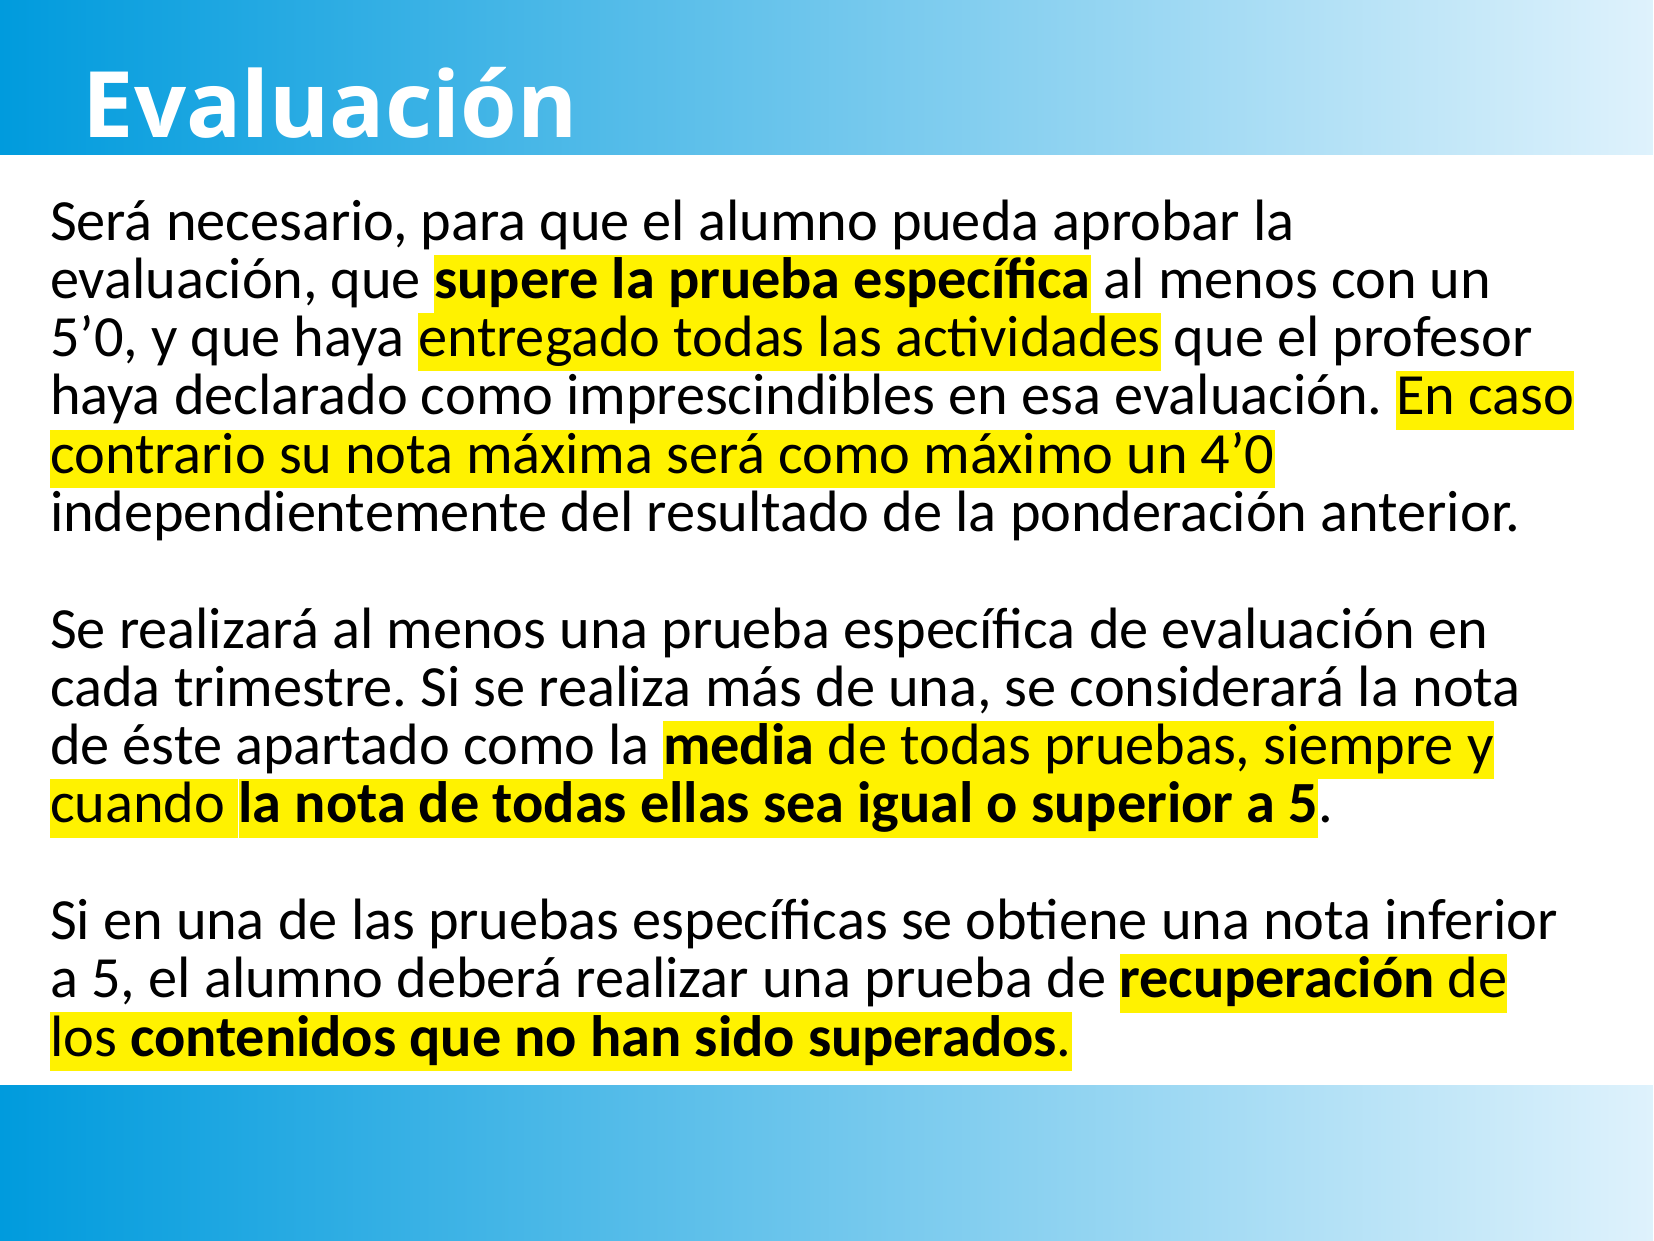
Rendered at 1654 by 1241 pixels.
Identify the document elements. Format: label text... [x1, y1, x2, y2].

text_box Será necesario, para que el alumno pueda aprobar la evaluación, que supere la prueba específica al menos con un 5’0, y que haya entregado todas las actividades que el profesor haya declarado como imprescindibles en esa evaluación. En caso contrario su nota máxima será como máximo un 4’0 independientemente del resultado de la ponderación anterior. Se realizará al menos una prueba específica de evaluación en cada trimestre. Si se realiza más de una, se considerará la nota de éste apartado como la media de todas pruebas, siempre y cuando la nota de todas ellas sea igual o superior a 5. Si en una de las pruebas específicas se obtiene una nota inferior a 5, el alumno deberá realizar una prueba de recuperación de los contenidos que no han sido superados. [35, 188, 1589, 1079]
title Evaluación [82, 9, 1571, 188]
